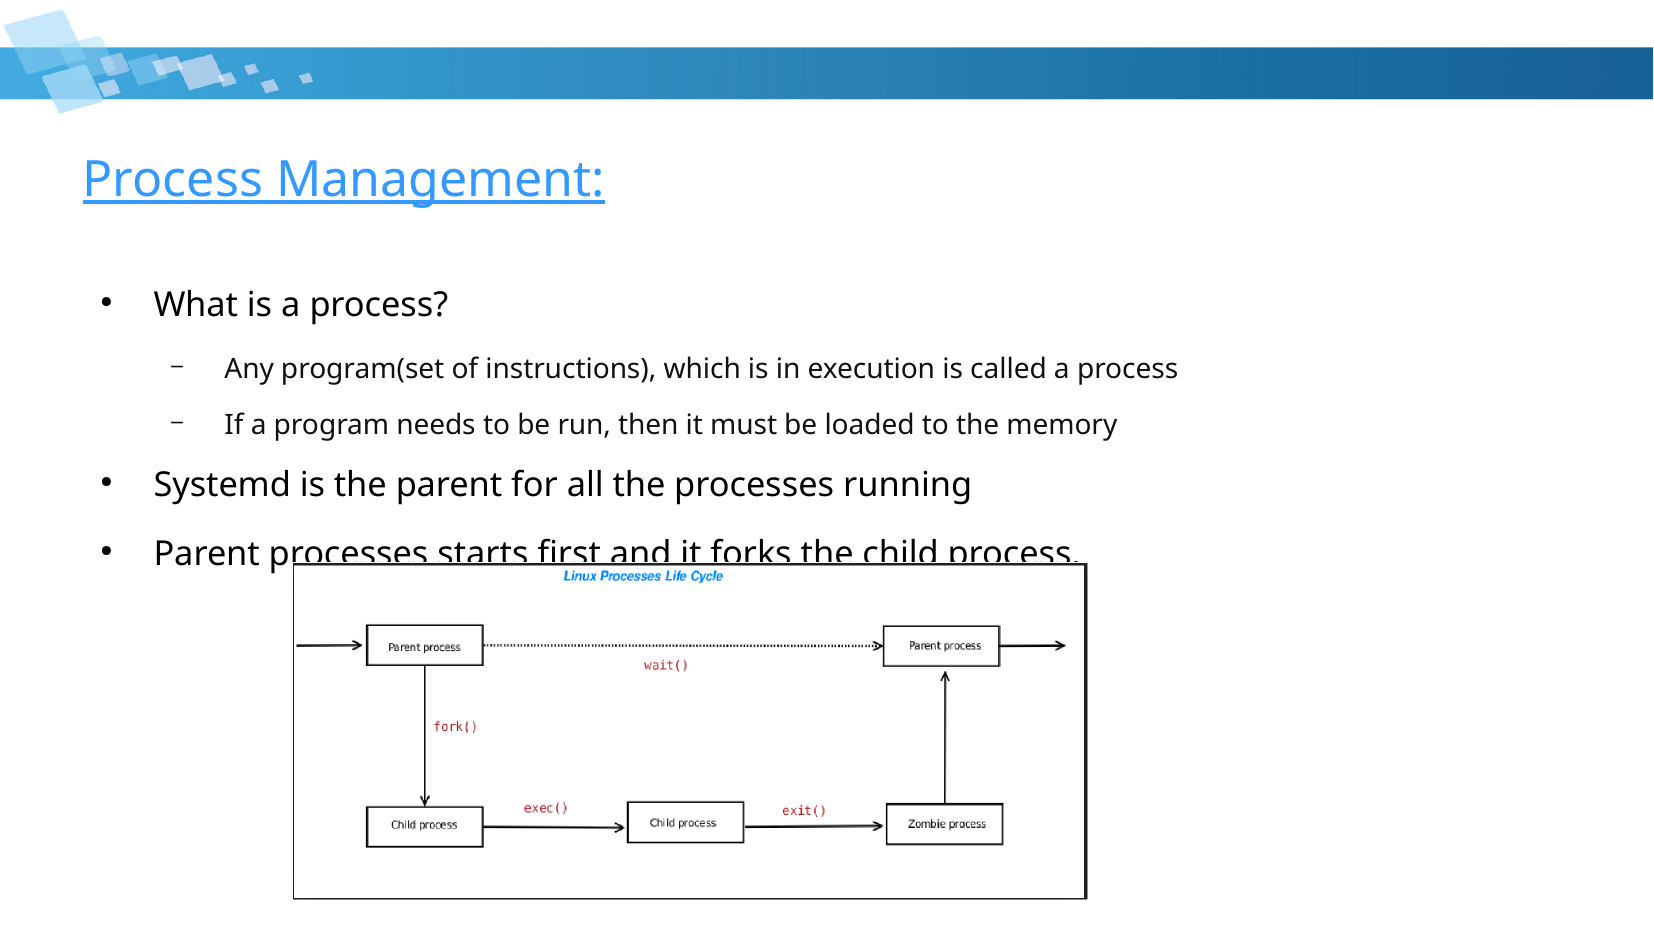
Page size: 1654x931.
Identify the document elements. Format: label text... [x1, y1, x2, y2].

picture [0, 0, 1653, 929]
title Process Management: [82, 104, 1571, 249]
list What is a process? Any program(set of instructions), which is in execution is called a process If a program needs to be run, then it must be loaded to the memory Systemd is the parent for all the processes running Parent processes starts first and it forks the child process. [82, 279, 1571, 726]
